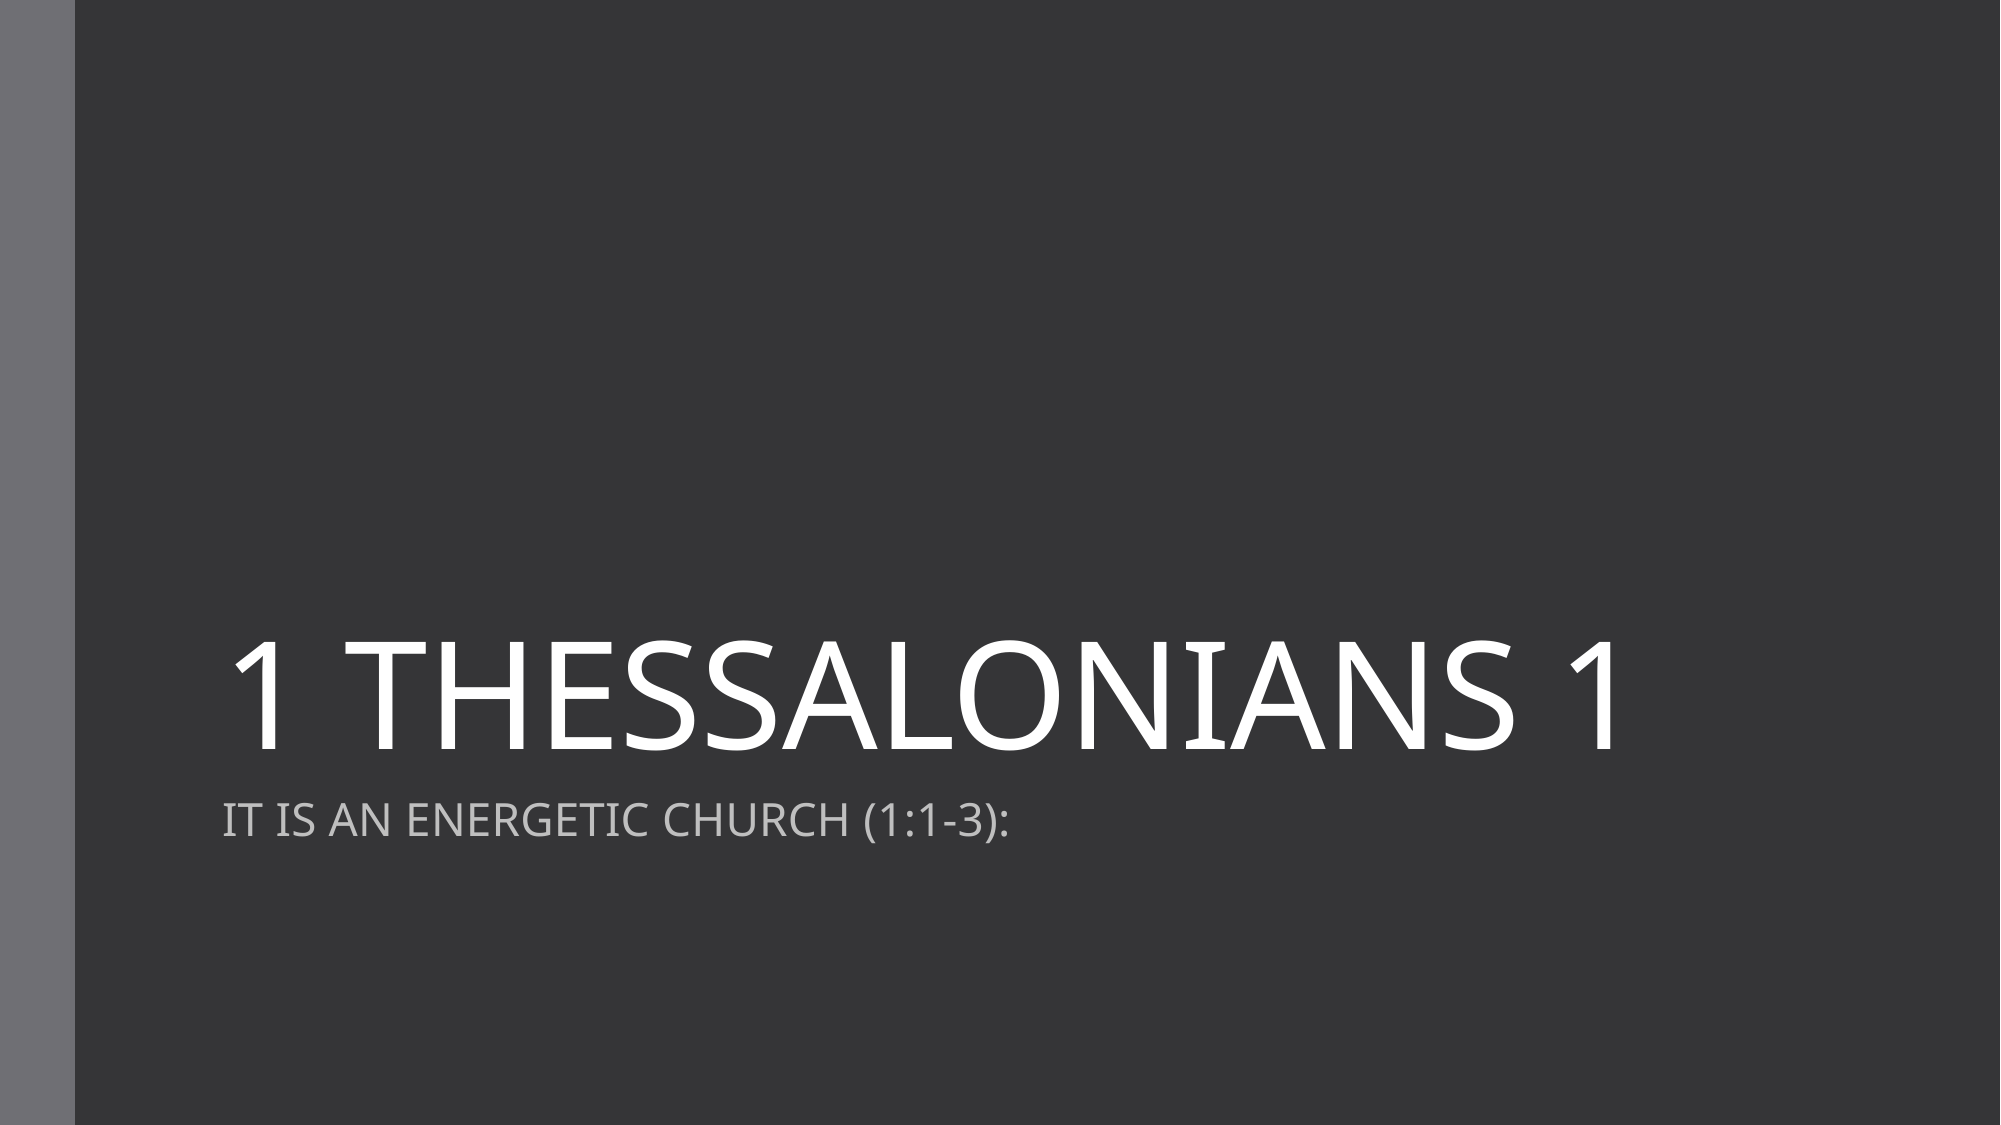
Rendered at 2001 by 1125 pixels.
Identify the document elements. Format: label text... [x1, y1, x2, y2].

subtitle IT IS AN ENERGETIC CHURCH (1:1-3): [206, 787, 1752, 1066]
title 1 THESSALONIANS 1 [206, 124, 1752, 787]
